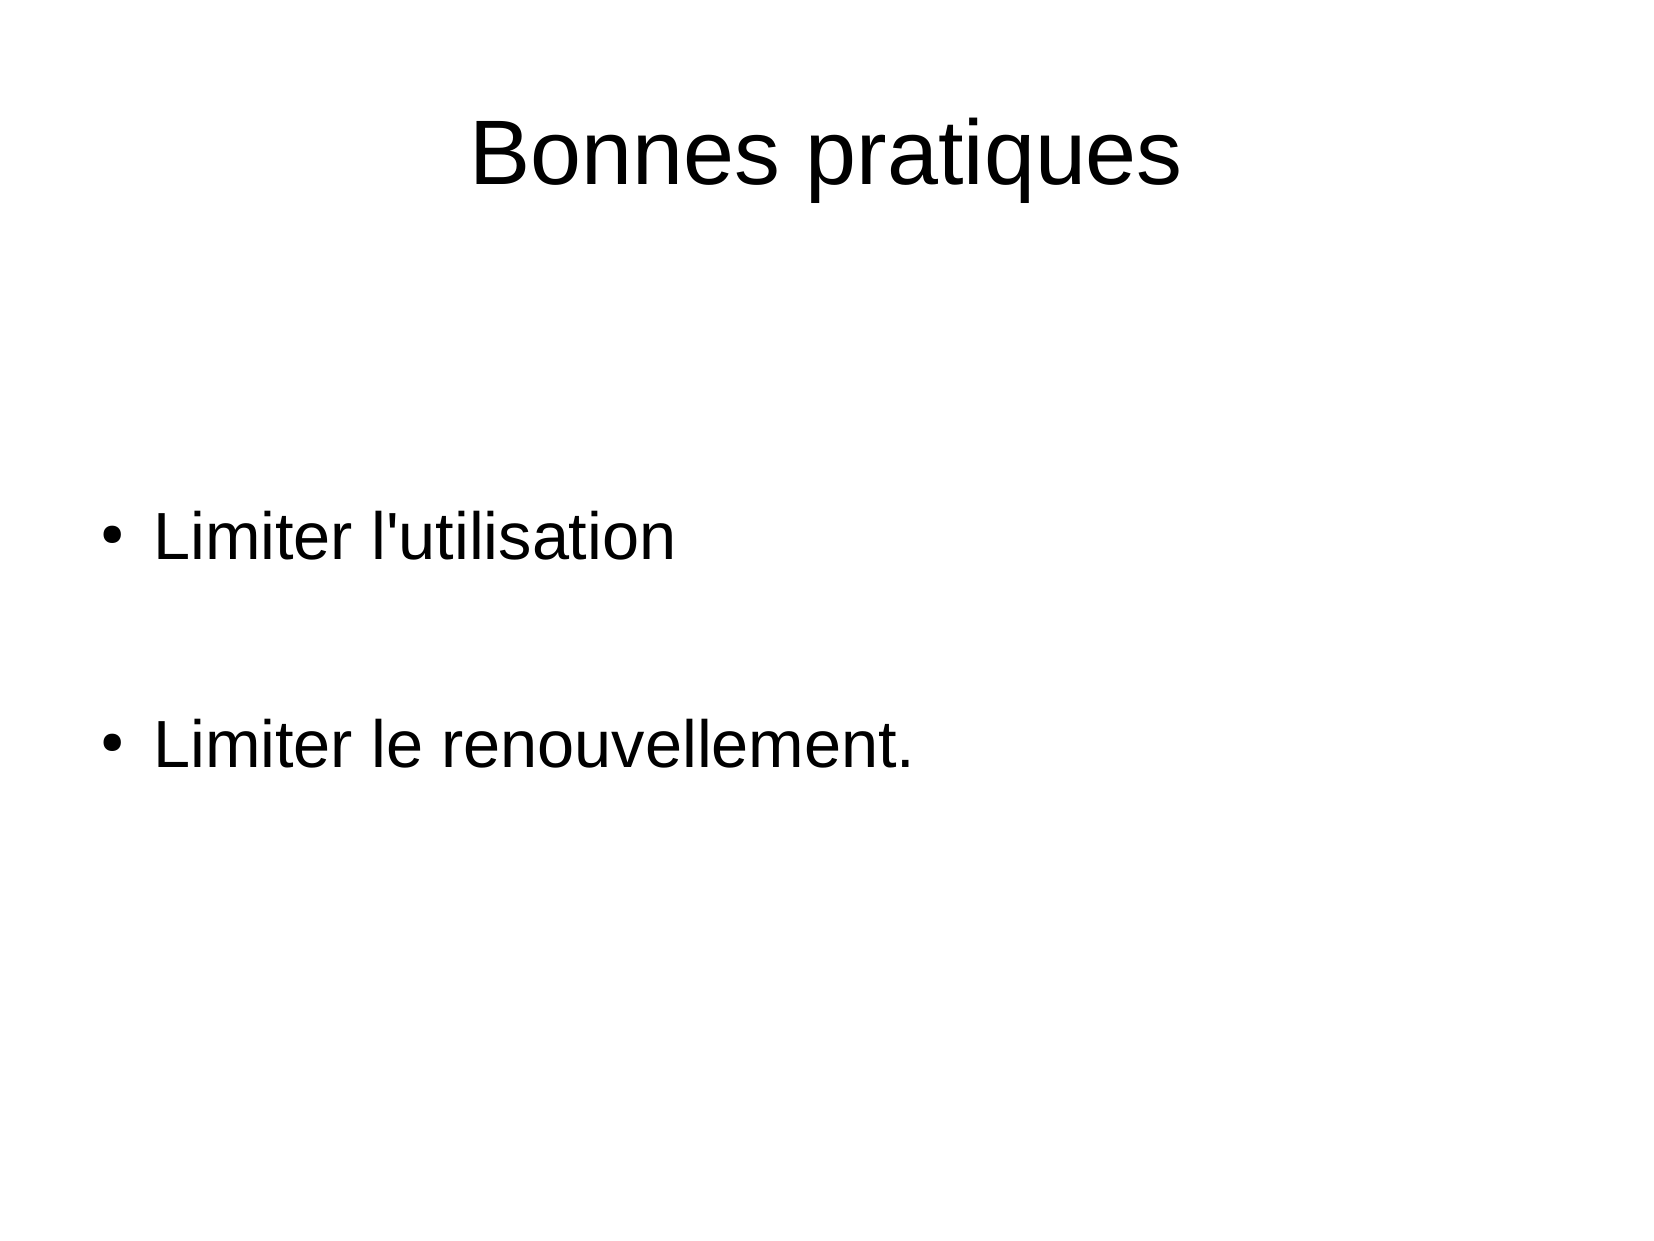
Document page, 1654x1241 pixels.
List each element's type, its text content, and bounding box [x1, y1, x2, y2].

title Bonnes pratiques [82, 49, 1571, 257]
list Limiter l'utilisation Limiter le renouvellement. [82, 290, 1571, 1109]
